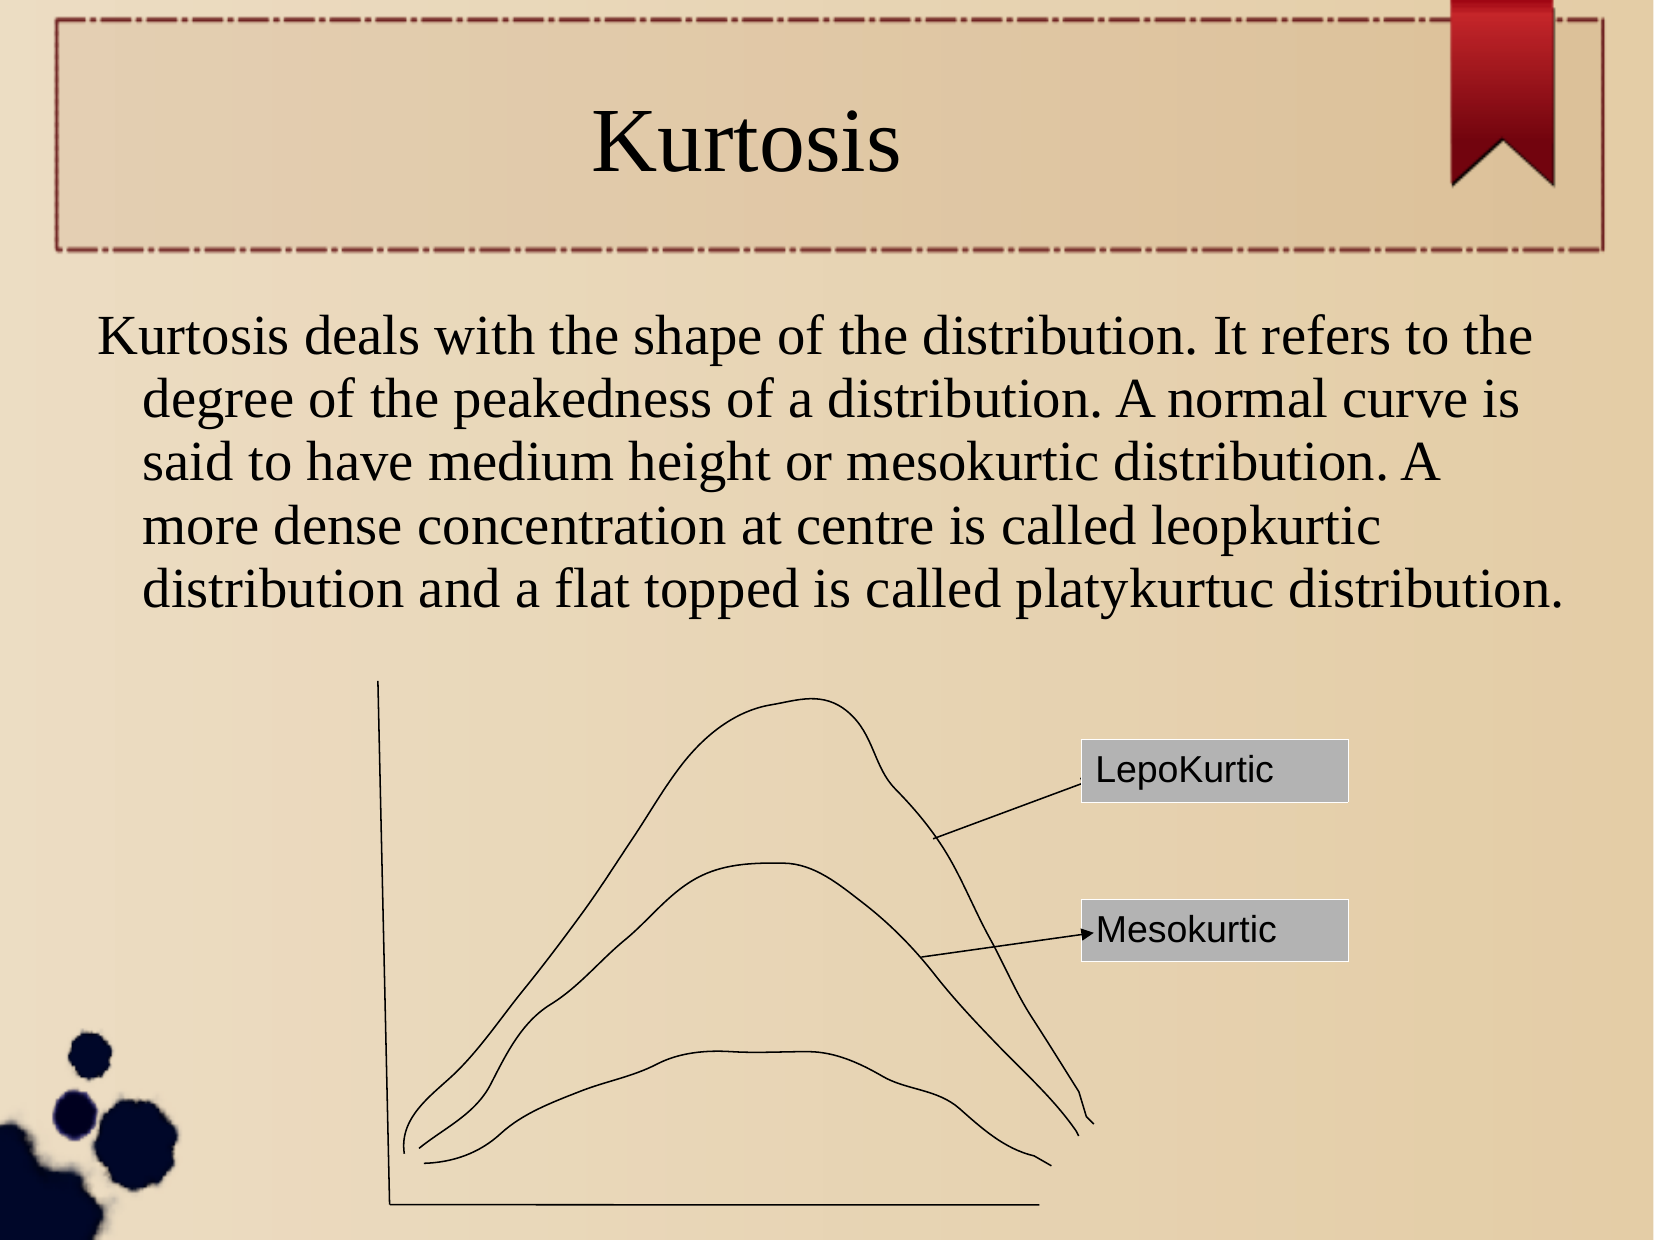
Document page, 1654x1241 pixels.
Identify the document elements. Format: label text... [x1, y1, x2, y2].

title Kurtosis [82, 47, 1412, 229]
table_header Mesokurtic [1082, 900, 1348, 961]
table_header LepoKurtic [1082, 740, 1348, 802]
list Kurtosis deals with the shape of the distribution. It refers to the degree of the peakedness of a distribution. A normal curve is said to have medium height or mesokurtic distribution. A more dense concentration at centre is called leopkurtic distribution and a flat topped is called platykurtuc distribution. [82, 299, 1571, 681]
picture [0, 0, 1654, 1240]
